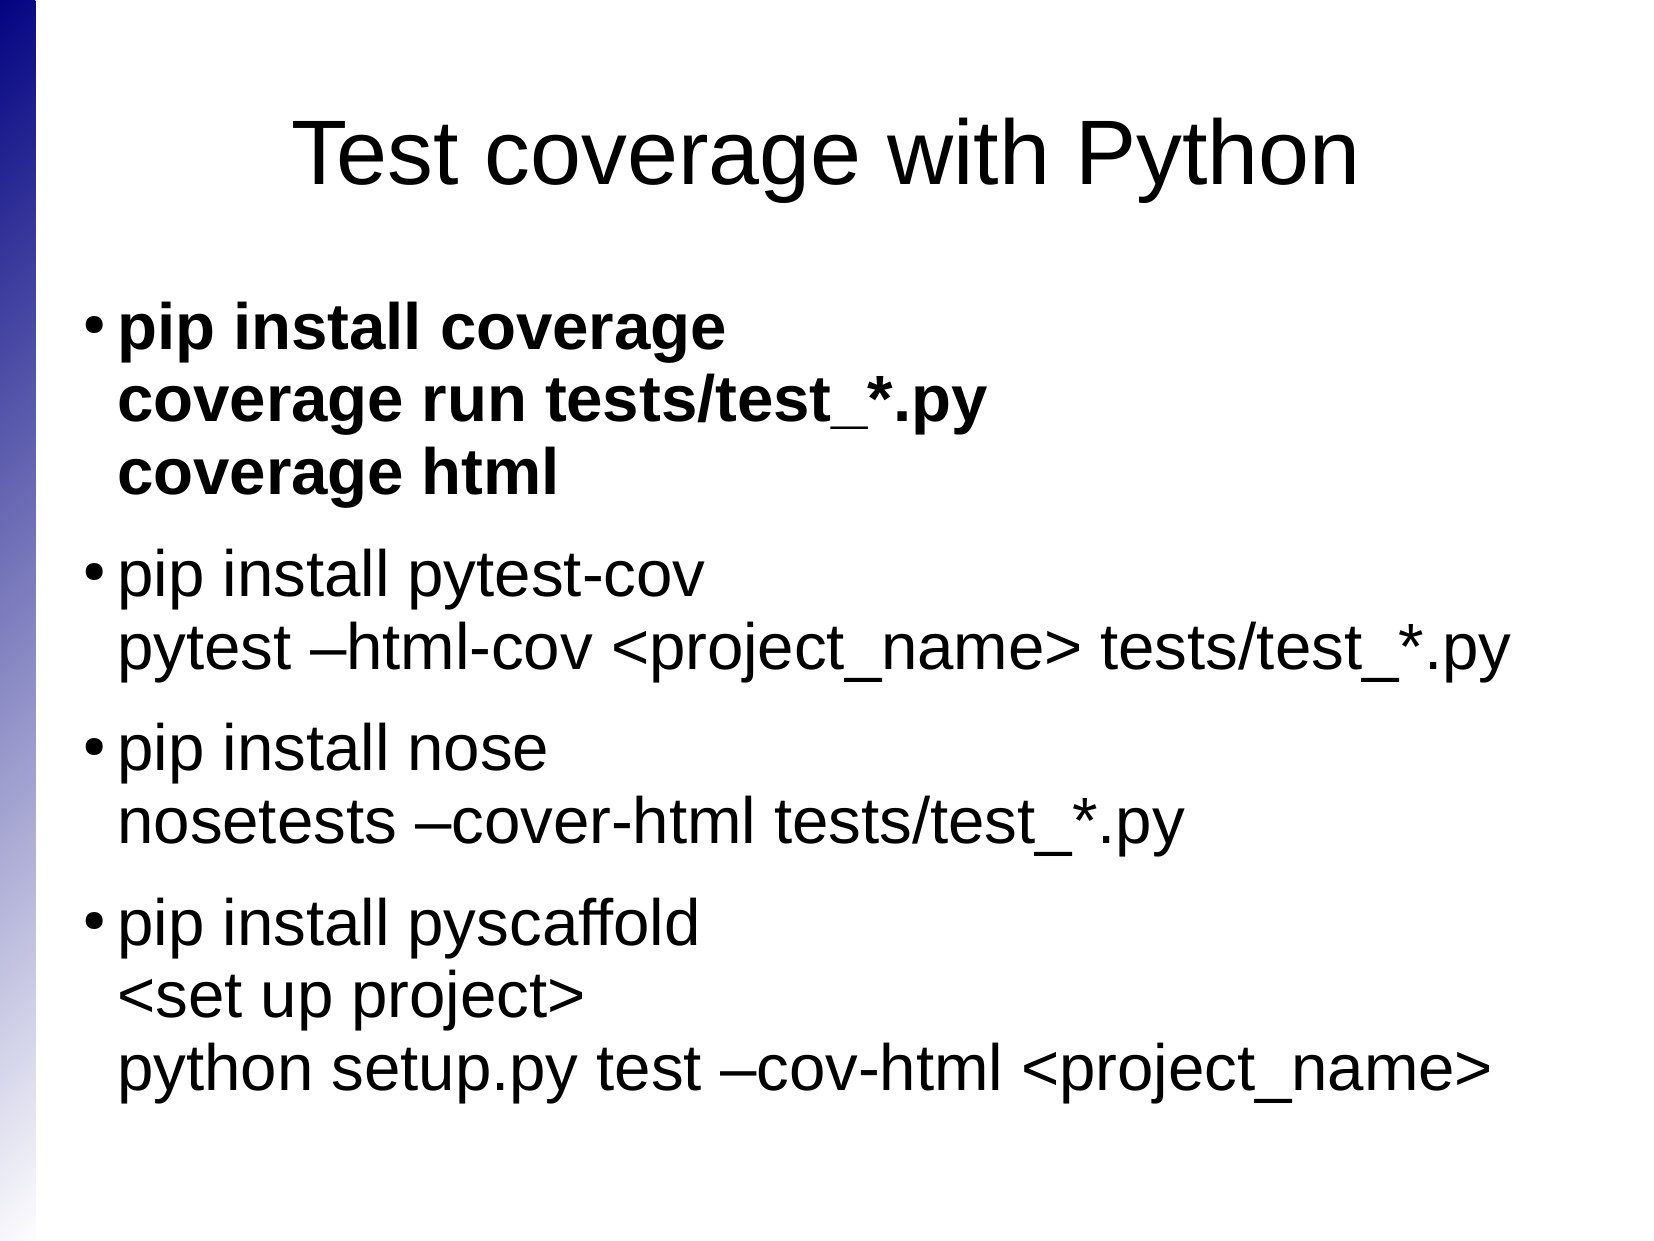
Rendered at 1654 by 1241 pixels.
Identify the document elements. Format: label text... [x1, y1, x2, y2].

title Test coverage with Python [82, 49, 1571, 257]
list pip install coverage coverage run tests/test_*.py coverage html pip install pytest-cov pytest –html-cov <project_name> tests/test_*.py pip install nose nosetests –cover-html tests/test_*.py pip install pyscaffold <set up project> python setup.py test –cov-html <project_name> [82, 290, 1571, 1109]
